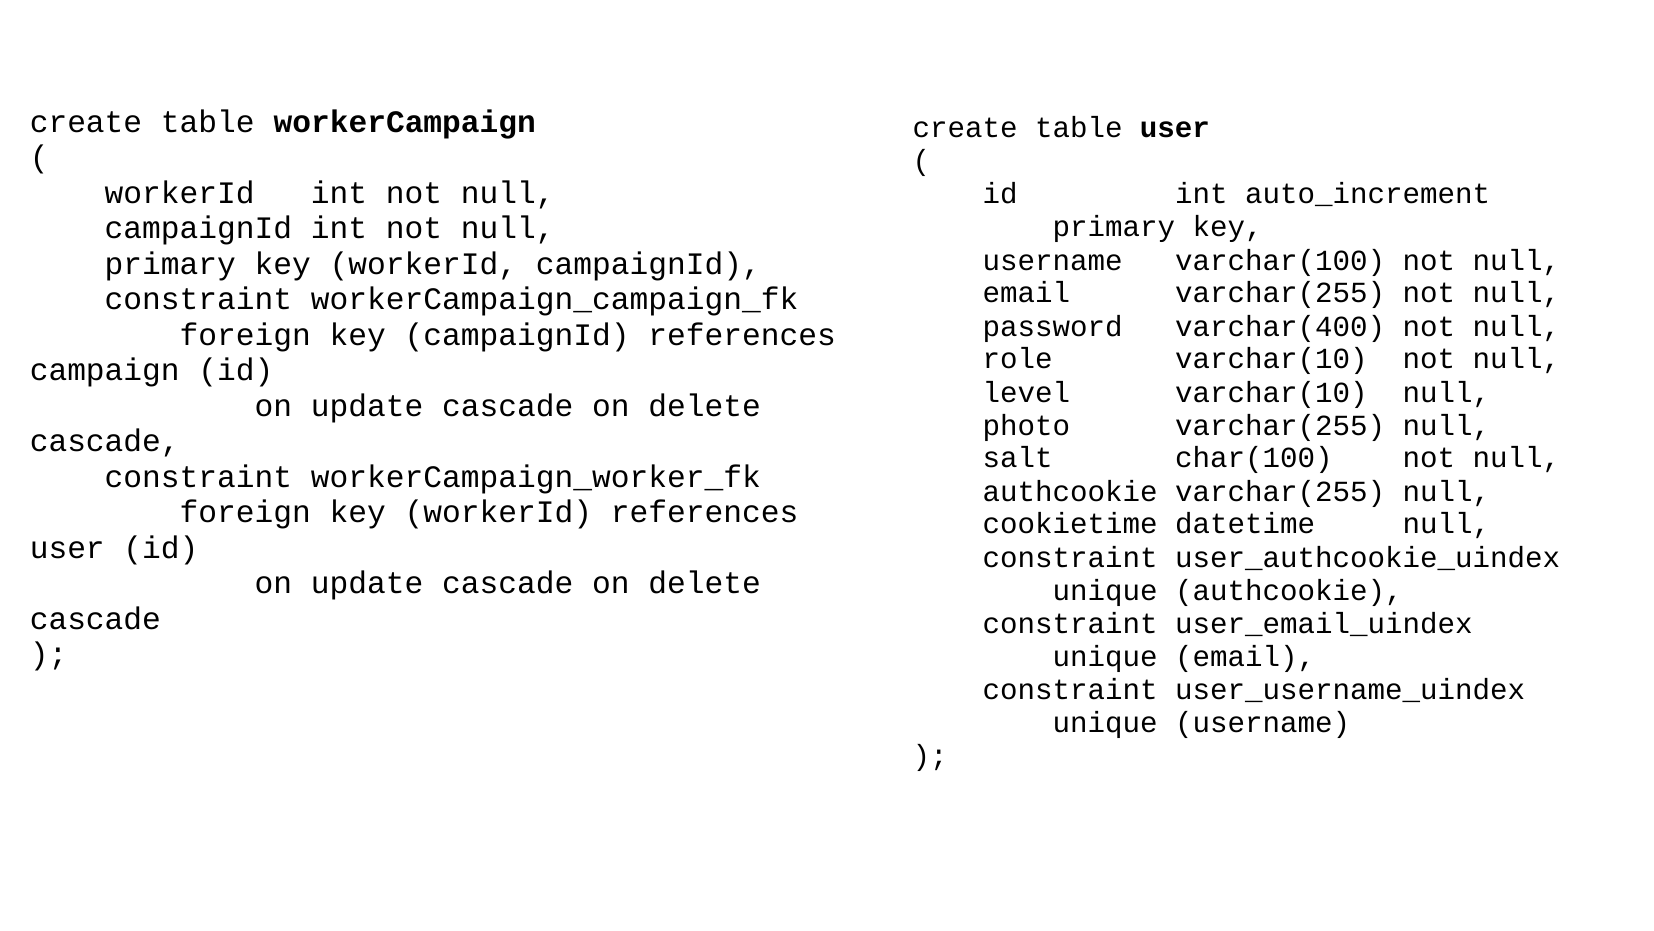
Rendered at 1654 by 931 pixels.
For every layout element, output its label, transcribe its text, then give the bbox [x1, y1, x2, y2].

list create table workerCampaign ( workerId int not null, campaignId int not null, primary key (workerId, campaignId), constraint workerCampaign_campaign_fk foreign key (campaignId) references campaign (id) on update cascade on delete cascade, constraint workerCampaign_worker_fk foreign key (workerId) references user (id) on update cascade on delete cascade ); [29, 106, 892, 931]
text_box create table user ( id int auto_increment primary key, username varchar(100) not null, email varchar(255) not null, password varchar(400) not null, role varchar(10) not null, level varchar(10) null, photo varchar(255) null, salt char(100) not null, authcookie varchar(255) null, cookietime datetime null, constraint user_authcookie_uindex unique (authcookie), constraint user_email_uindex unique (email), constraint user_username_uindex unique (username) ); [897, 106, 1654, 784]
